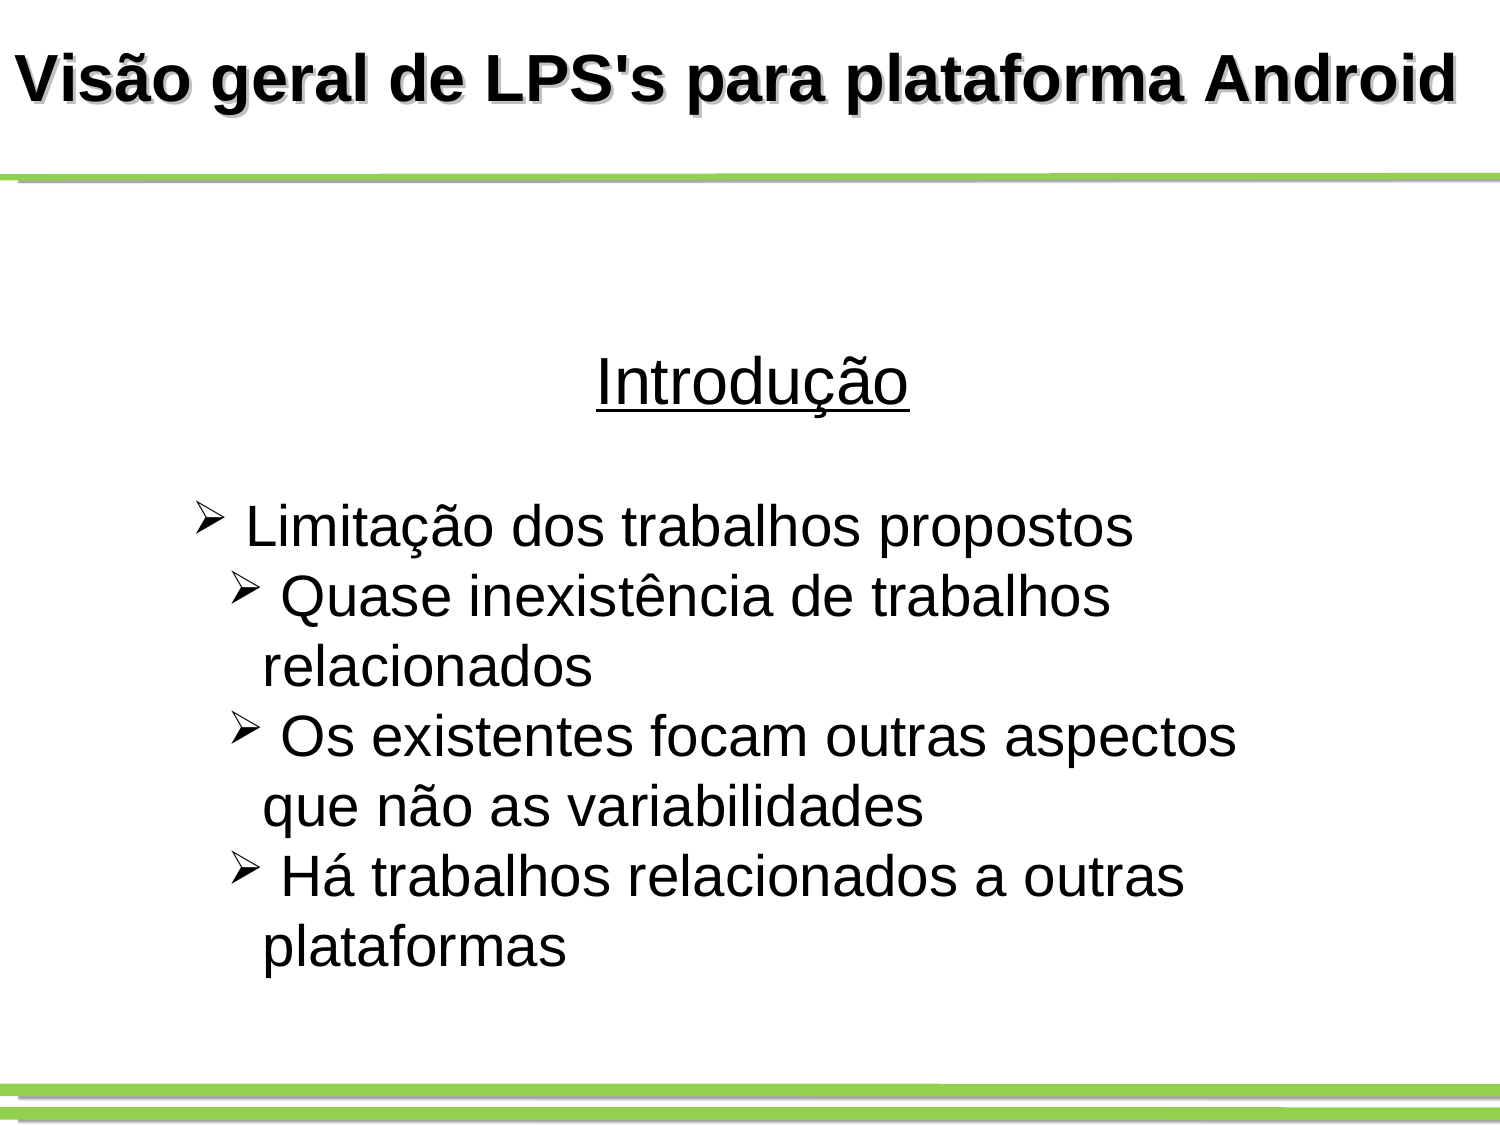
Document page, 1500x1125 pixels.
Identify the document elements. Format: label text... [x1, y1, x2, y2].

text_box Introdução Limitação dos trabalhos propostos Quase inexistência de trabalhos relacionados Os existentes focam outras aspectos que não as variabilidades Há trabalhos relacionados a outras plataformas [177, 330, 1329, 986]
text_box Visão geral de LPS's para plataforma Android [0, 0, 1500, 178]
